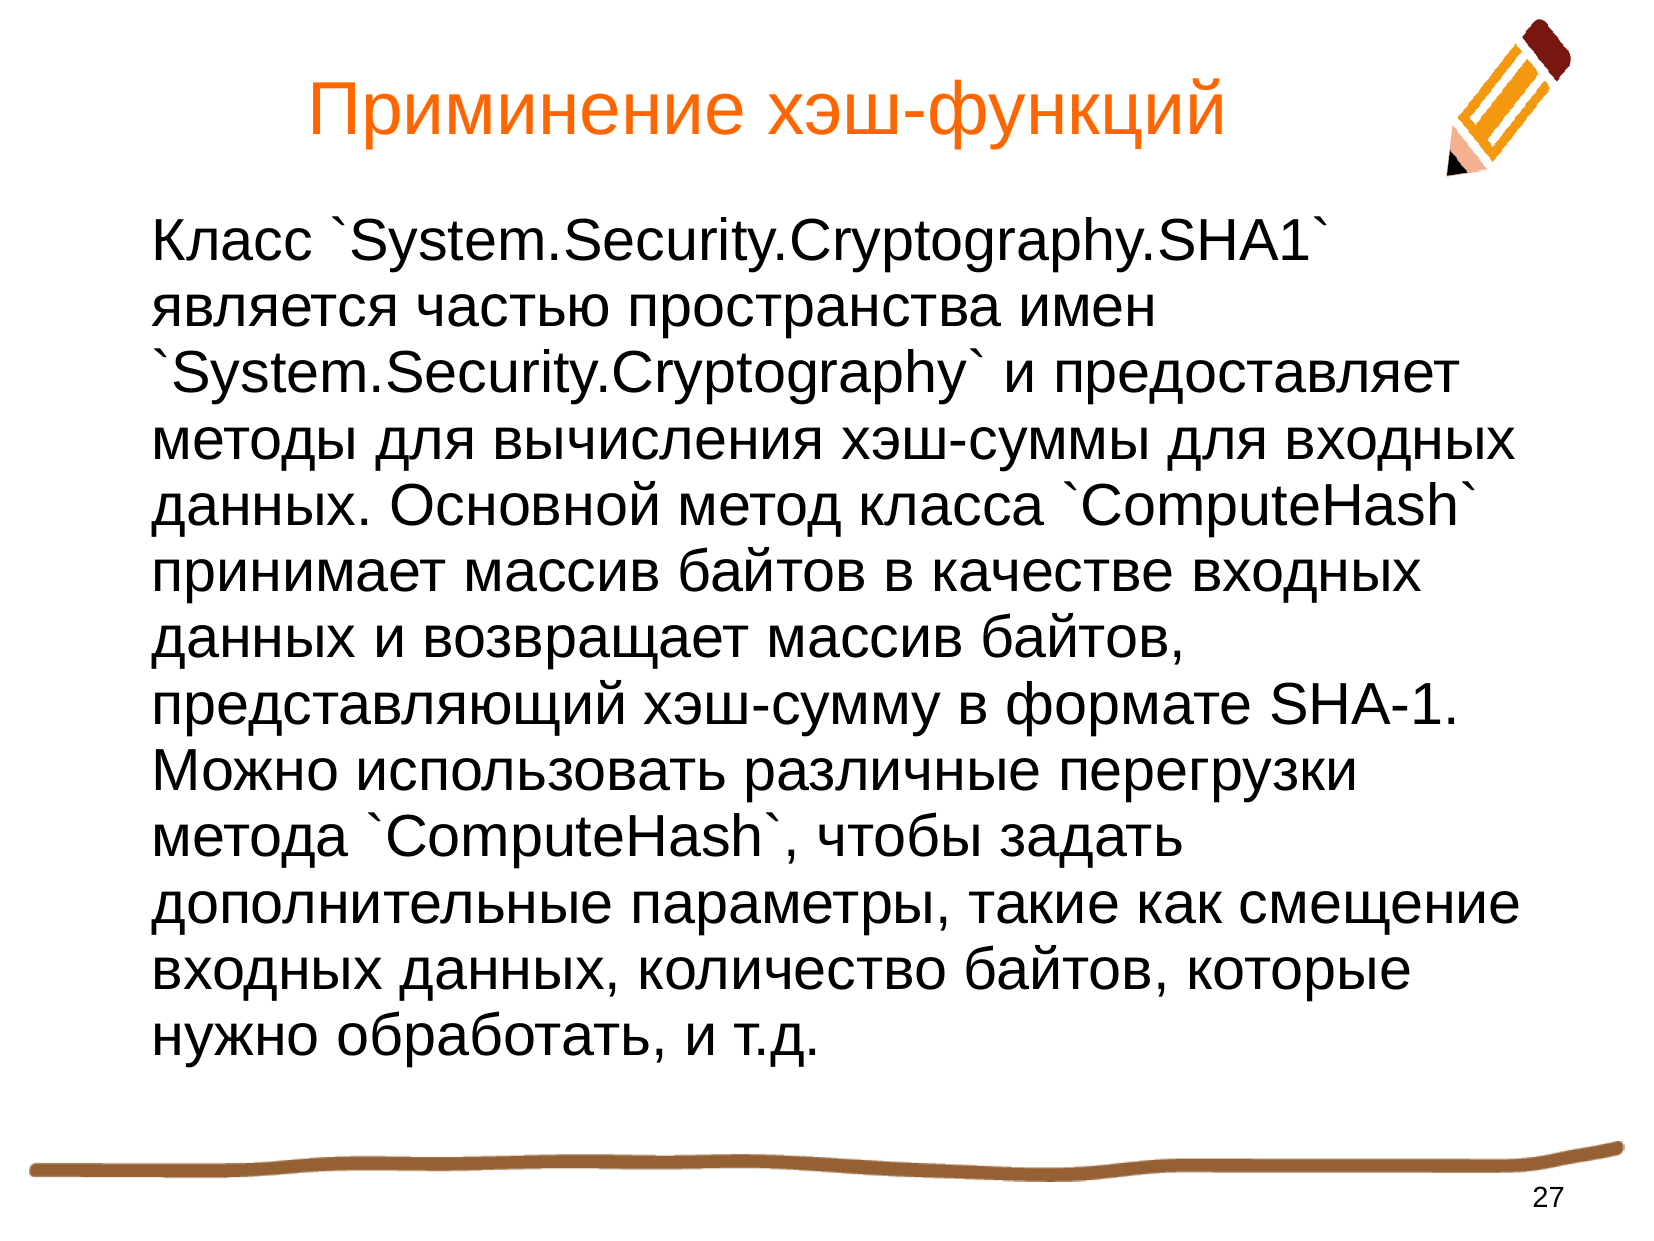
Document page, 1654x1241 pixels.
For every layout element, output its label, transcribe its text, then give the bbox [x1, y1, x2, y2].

picture [1446, 19, 1571, 178]
list Класс `System.Security.Cryptography.SHA1` является частью пространства имен `System.Security.Cryptography` и предоставляет методы для вычисления хэш-суммы для входных данных. Основной метод класса `ComputeHash` принимает массив байтов в качестве входных данных и возвращает массив байтов, представляющий хэш-сумму в формате SHA-1. Можно использовать различные перегрузки метода `ComputeHash`, чтобы задать дополнительные параметры, такие как смещение входных данных, количество байтов, которые нужно обработать, и т.д. [88, 206, 1536, 1073]
picture [29, 1141, 1625, 1182]
title Приминение хэш-функций [88, 39, 1447, 178]
